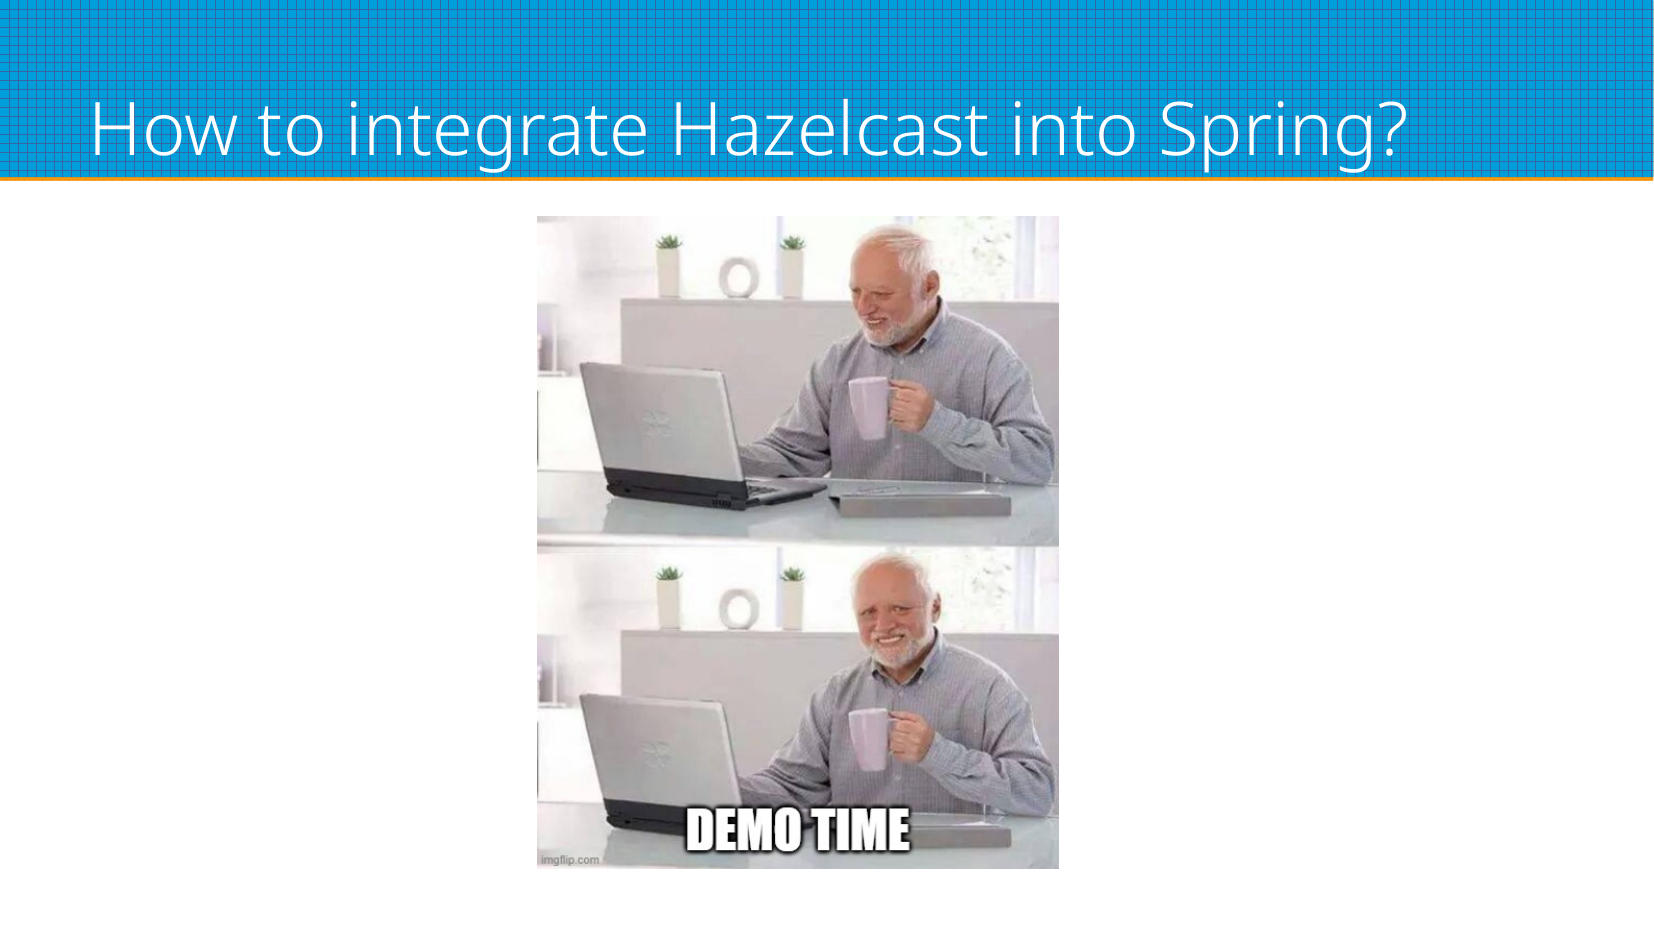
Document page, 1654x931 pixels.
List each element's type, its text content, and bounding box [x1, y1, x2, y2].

picture [537, 216, 1059, 869]
title How to integrate Hazelcast into Spring? [88, 14, 1565, 178]
